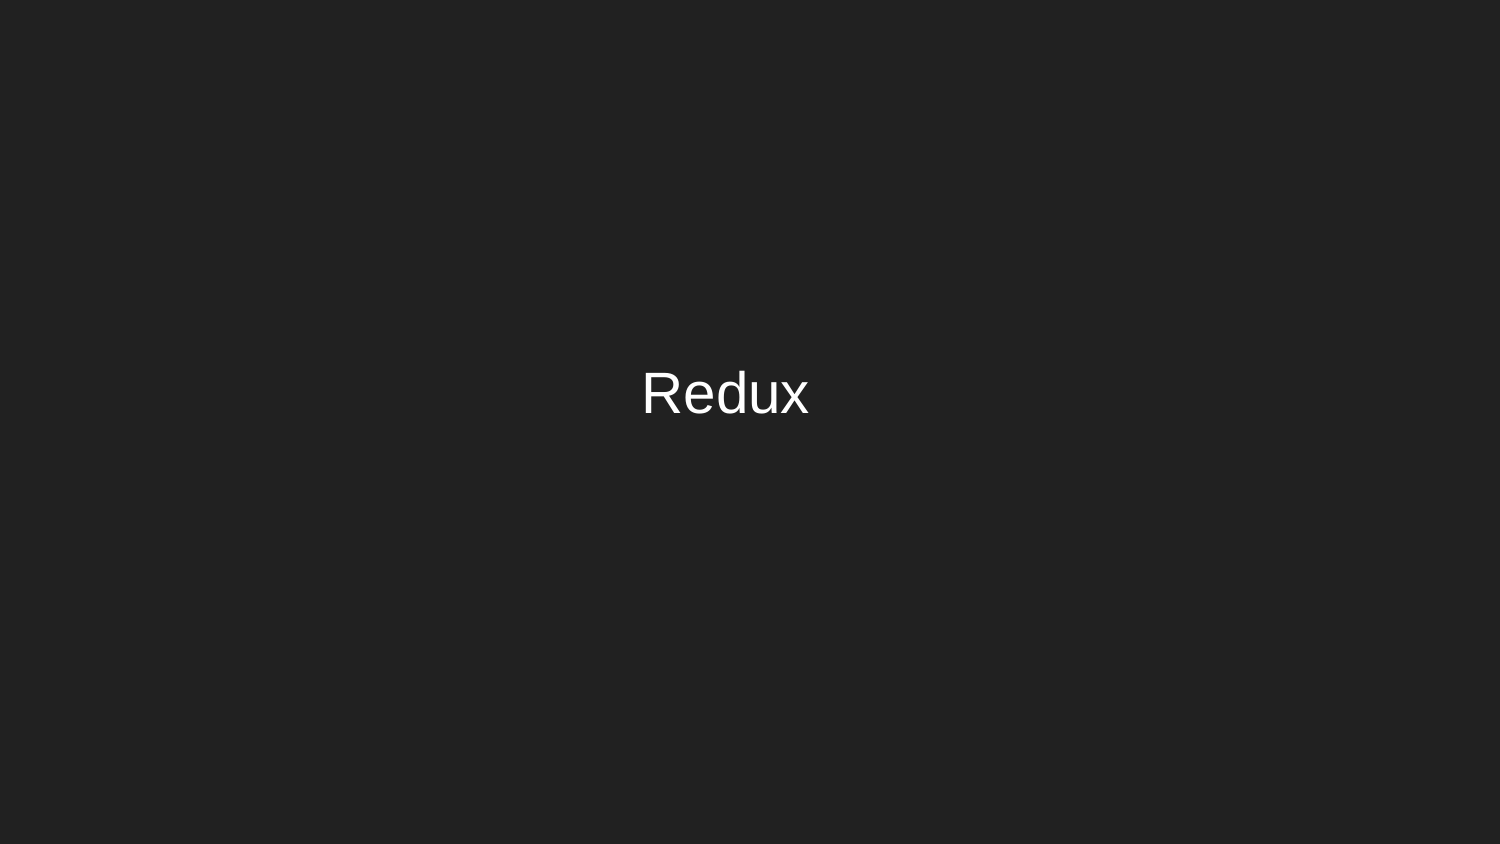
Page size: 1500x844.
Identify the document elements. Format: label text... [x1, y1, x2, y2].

title Redux [27, 339, 1425, 434]
